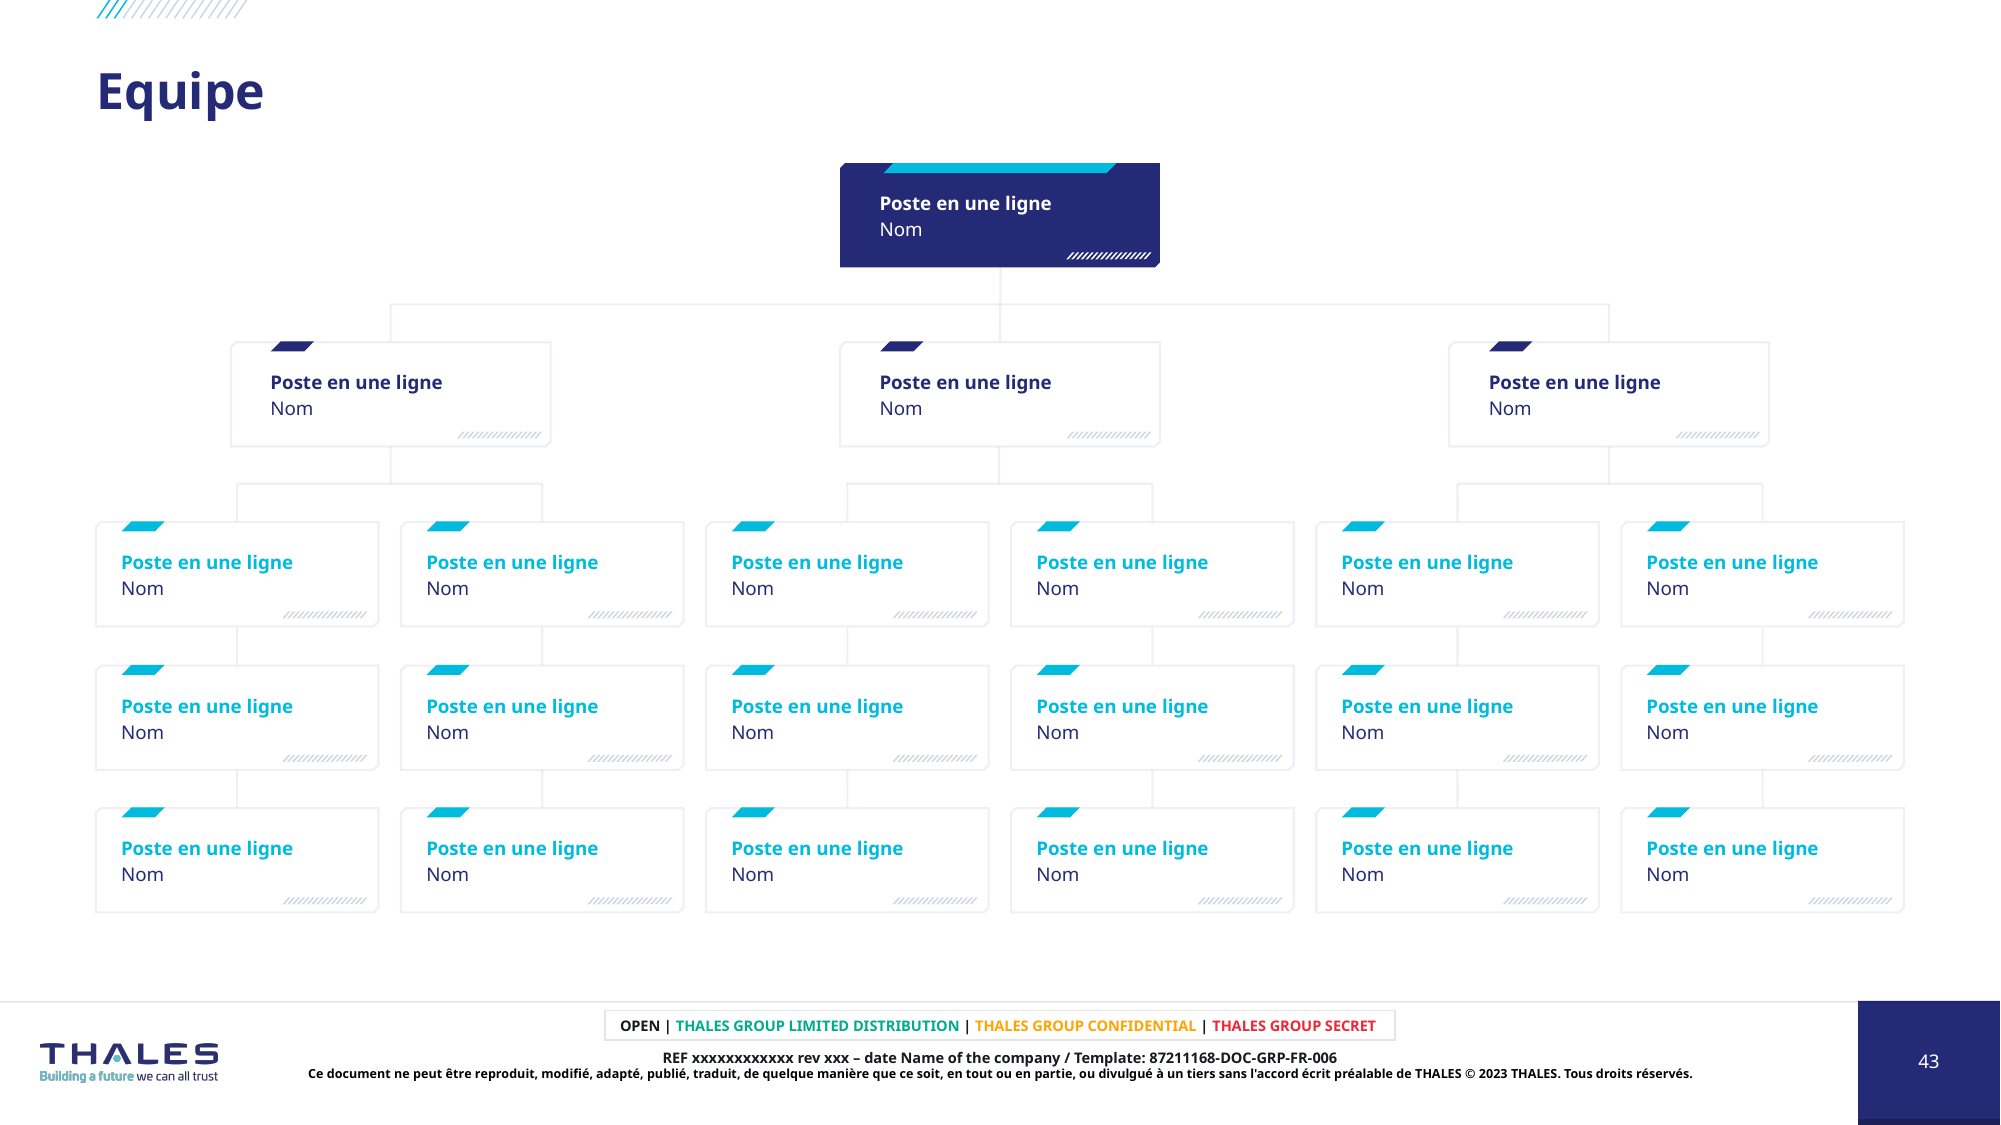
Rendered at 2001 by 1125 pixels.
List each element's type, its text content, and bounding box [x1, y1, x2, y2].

text_box Nom [121, 576, 352, 600]
text_box Nom [1341, 576, 1572, 600]
text_box Nom [731, 576, 962, 600]
text_box Nom [879, 217, 1123, 241]
text_box [1449, 341, 1769, 447]
text_box Nom [1036, 576, 1267, 600]
text_box Nom [426, 576, 657, 600]
text_box Poste en une ligne [121, 836, 352, 860]
text_box Poste en une ligne [1646, 694, 1877, 717]
text_box [400, 521, 684, 627]
text_box Nom [426, 862, 657, 886]
text_box Poste en une ligne [1488, 370, 1732, 394]
text_box Poste en une ligne [1646, 836, 1877, 860]
text_box Poste en une ligne [426, 550, 657, 574]
text_box Nom [121, 720, 352, 743]
text_box [1316, 521, 1599, 627]
text_box Poste en une ligne [1036, 694, 1267, 717]
text_box [1316, 664, 1599, 770]
text_box Nom [270, 397, 513, 420]
title Equipe [96, 59, 1904, 120]
text_box Poste en une ligne [426, 694, 657, 717]
text_box Nom [731, 862, 962, 886]
text_box Poste en une ligne [879, 191, 1123, 215]
text_box Nom [1646, 720, 1877, 743]
text_box Poste en une ligne [1341, 550, 1572, 574]
text_box Nom [426, 720, 657, 743]
text_box Nom [879, 397, 1123, 420]
text_box Poste en une ligne [879, 370, 1123, 394]
text_box [706, 664, 989, 770]
text_box [840, 341, 1160, 447]
text_box [1011, 521, 1294, 627]
text_box Nom [1646, 862, 1877, 886]
text_box Poste en une ligne [731, 836, 962, 860]
picture [40, 1043, 218, 1083]
text_box Poste en une ligne [1036, 836, 1267, 860]
text_box Poste en une ligne [1036, 550, 1267, 574]
text_box Poste en une ligne [121, 550, 352, 574]
text_box [706, 521, 989, 627]
text_box Nom [731, 720, 962, 743]
text_box Poste en une ligne [1646, 550, 1877, 574]
text_box Poste en une ligne [270, 370, 513, 394]
text_box [400, 664, 684, 770]
text_box Poste en une ligne [731, 550, 962, 574]
text_box [400, 807, 684, 913]
text_box [95, 664, 379, 770]
text_box Poste en une ligne [731, 694, 962, 717]
text_box [1621, 521, 1904, 627]
text_box [95, 521, 379, 627]
text_box Nom [1036, 862, 1267, 886]
text_box [230, 341, 551, 447]
text_box [1316, 807, 1599, 913]
text_box Nom [1341, 862, 1572, 886]
text_box Nom [1488, 397, 1732, 420]
text_box [840, 163, 1160, 268]
text_box [1011, 807, 1294, 913]
text_box Poste en une ligne [1341, 836, 1572, 860]
text_box Poste en une ligne [121, 694, 352, 717]
text_box Poste en une ligne [1341, 694, 1572, 717]
text_box Nom [121, 862, 352, 886]
text_box [706, 807, 989, 913]
text_box Nom [1646, 576, 1877, 600]
text_box [1011, 664, 1294, 770]
text_box Nom [1341, 720, 1572, 743]
text_box Nom [1036, 720, 1267, 743]
text_box [1621, 664, 1904, 770]
text_box [1621, 807, 1904, 913]
text_box Poste en une ligne [426, 836, 657, 860]
text_box [95, 807, 379, 913]
